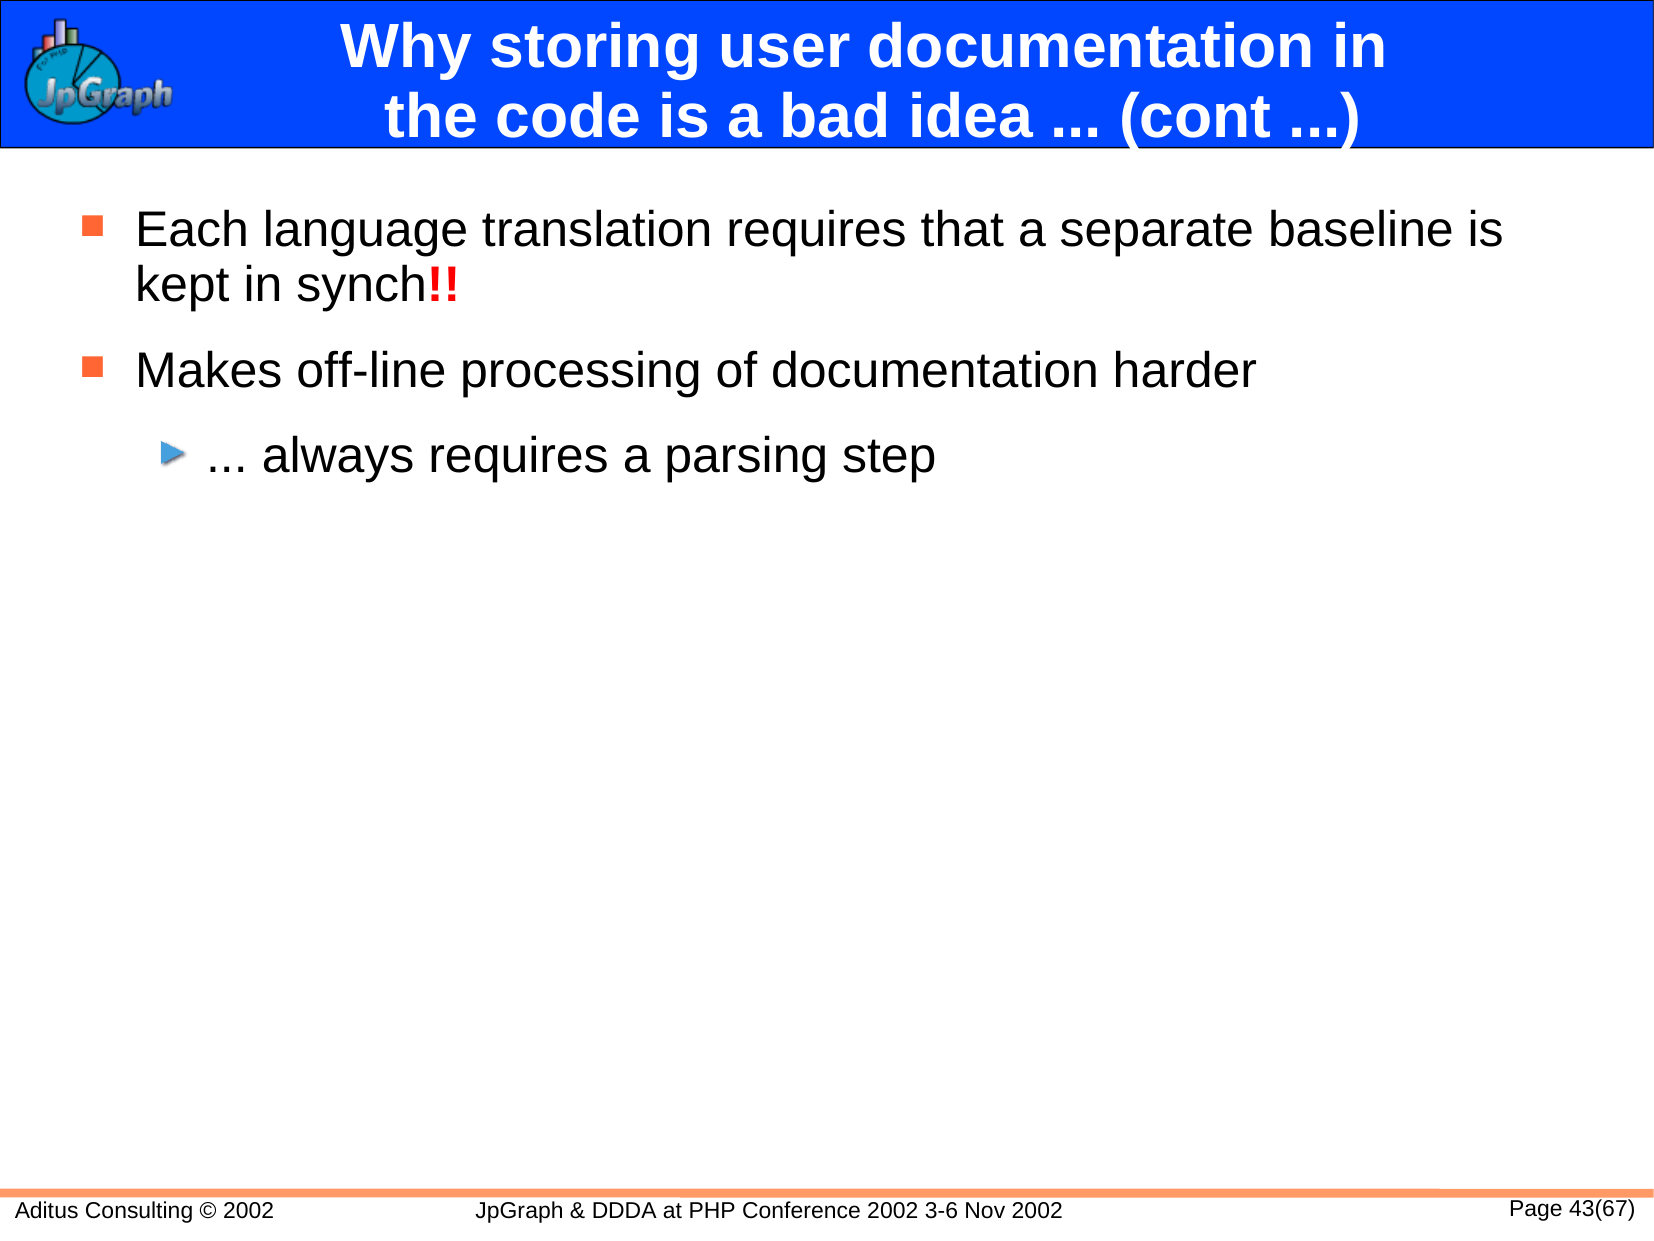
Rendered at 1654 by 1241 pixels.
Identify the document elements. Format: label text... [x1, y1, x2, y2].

list Each language translation requires that a separate baseline is kept in synch!! Makes off-line processing of documentation harder ... always requires a parsing step [64, 201, 1580, 1152]
picture [20, 17, 123, 128]
title Why storing user documentation in the code is a bad idea ... (cont ...) [123, 0, 1624, 163]
